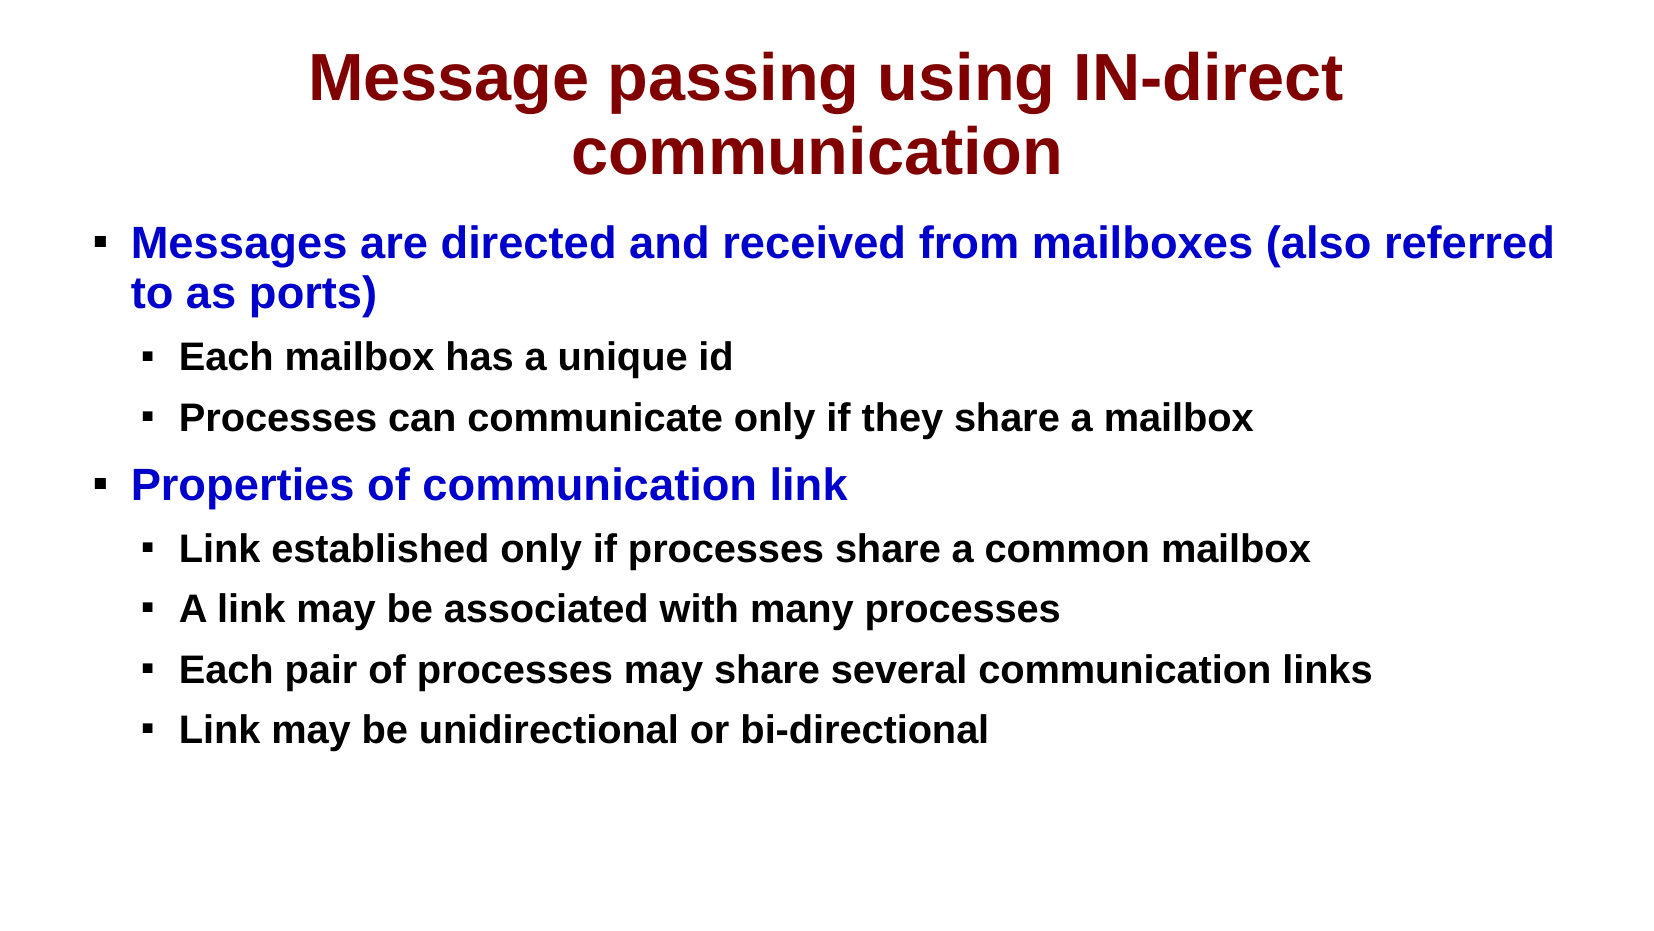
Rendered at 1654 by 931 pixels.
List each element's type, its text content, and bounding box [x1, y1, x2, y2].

title Message passing using IN-direct communication [82, 36, 1571, 193]
list Messages are directed and received from mailboxes (also referred to as ports) Each mailbox has a unique id Processes can communicate only if they share a mailbox Properties of communication link Link established only if processes share a common mailbox A link may be associated with many processes Each pair of processes may share several communication links Link may be unidirectional or bi-directional [82, 217, 1571, 757]
